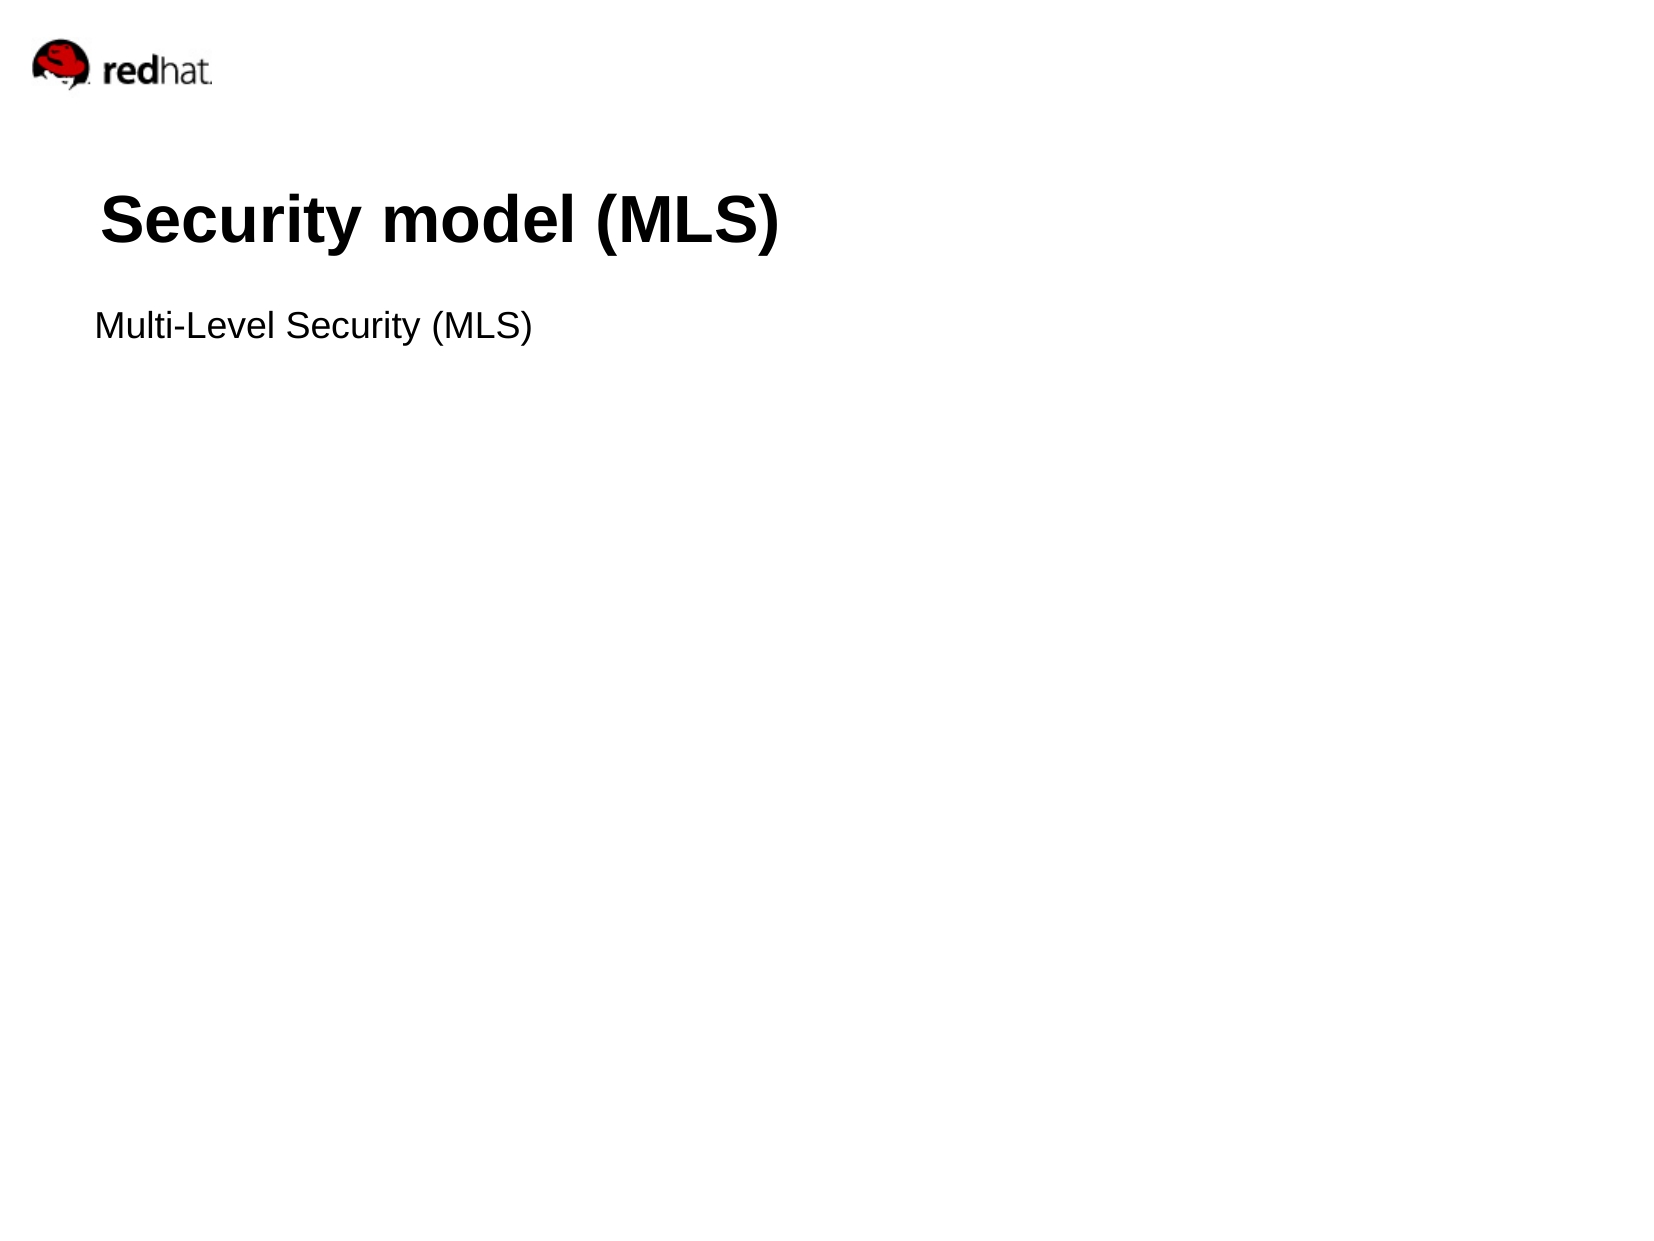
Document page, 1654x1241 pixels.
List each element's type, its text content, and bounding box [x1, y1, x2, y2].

title Security model (MLS) [100, 164, 1506, 275]
list Multi-Level Security (MLS) [94, 304, 1500, 1174]
picture [31, 37, 212, 98]
